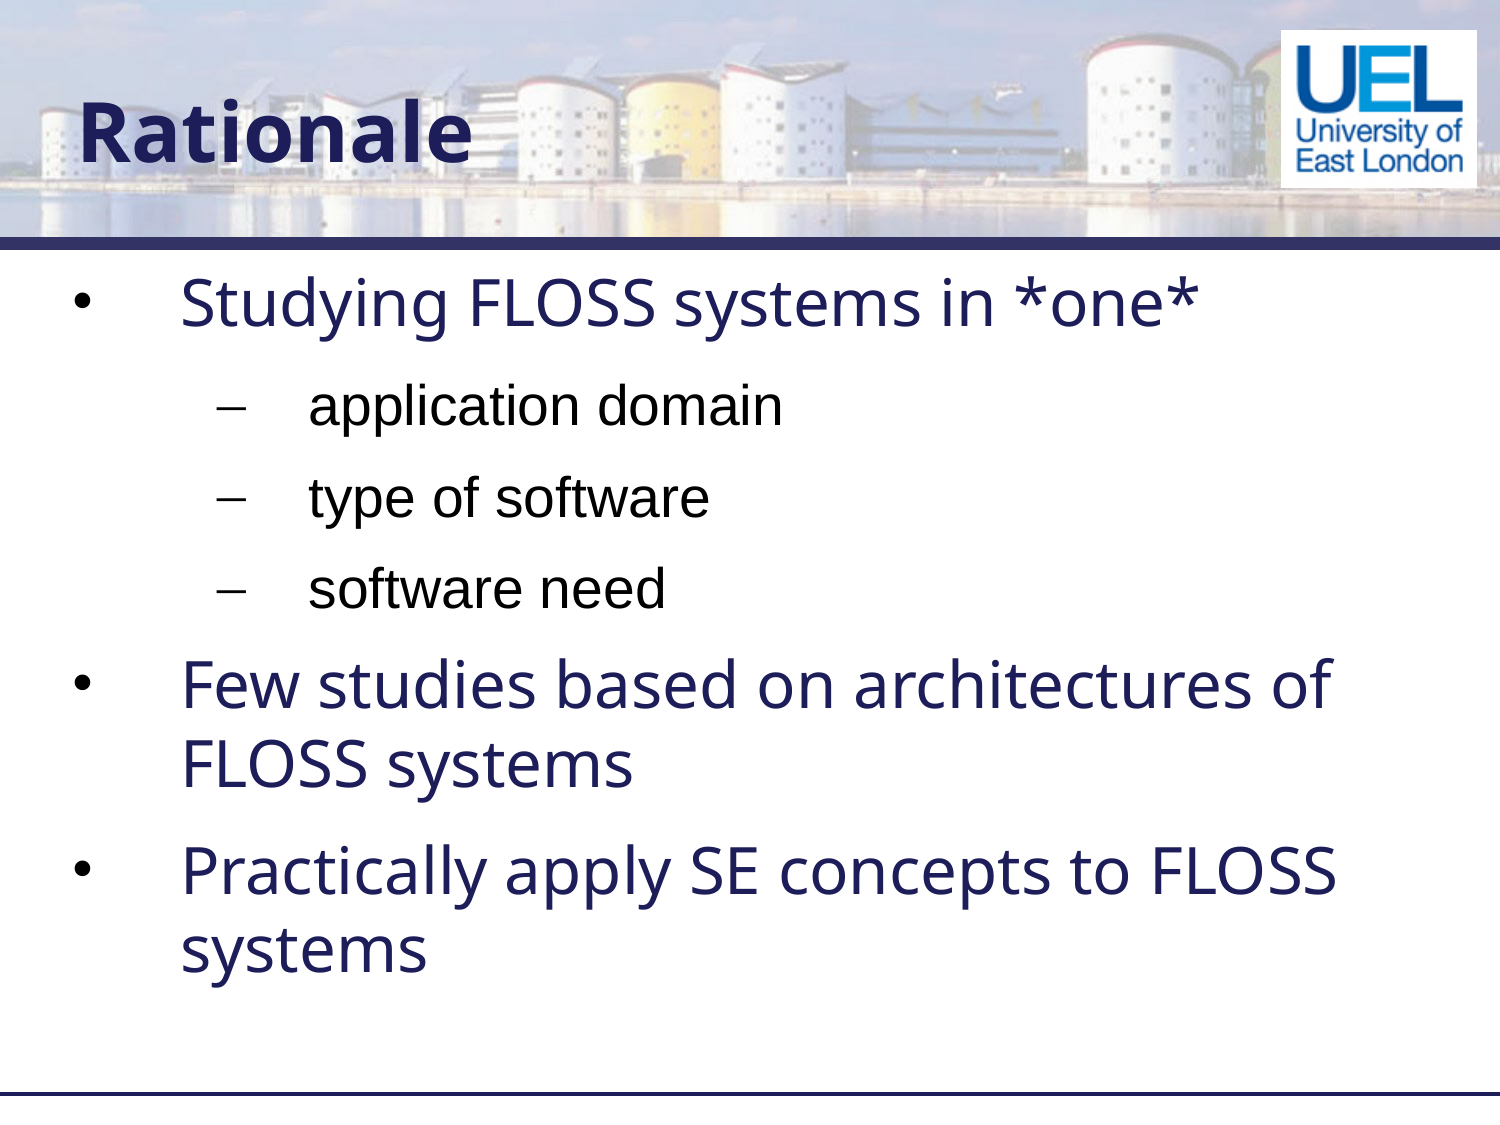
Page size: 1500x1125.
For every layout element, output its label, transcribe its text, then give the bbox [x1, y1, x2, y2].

list Studying FLOSS systems in *one* application domain type of software software need Few studies based on architectures of FLOSS systems Practically apply SE concepts to FLOSS systems [70, 248, 1418, 991]
title Rationale [76, 13, 1247, 238]
picture [0, 0, 1500, 237]
